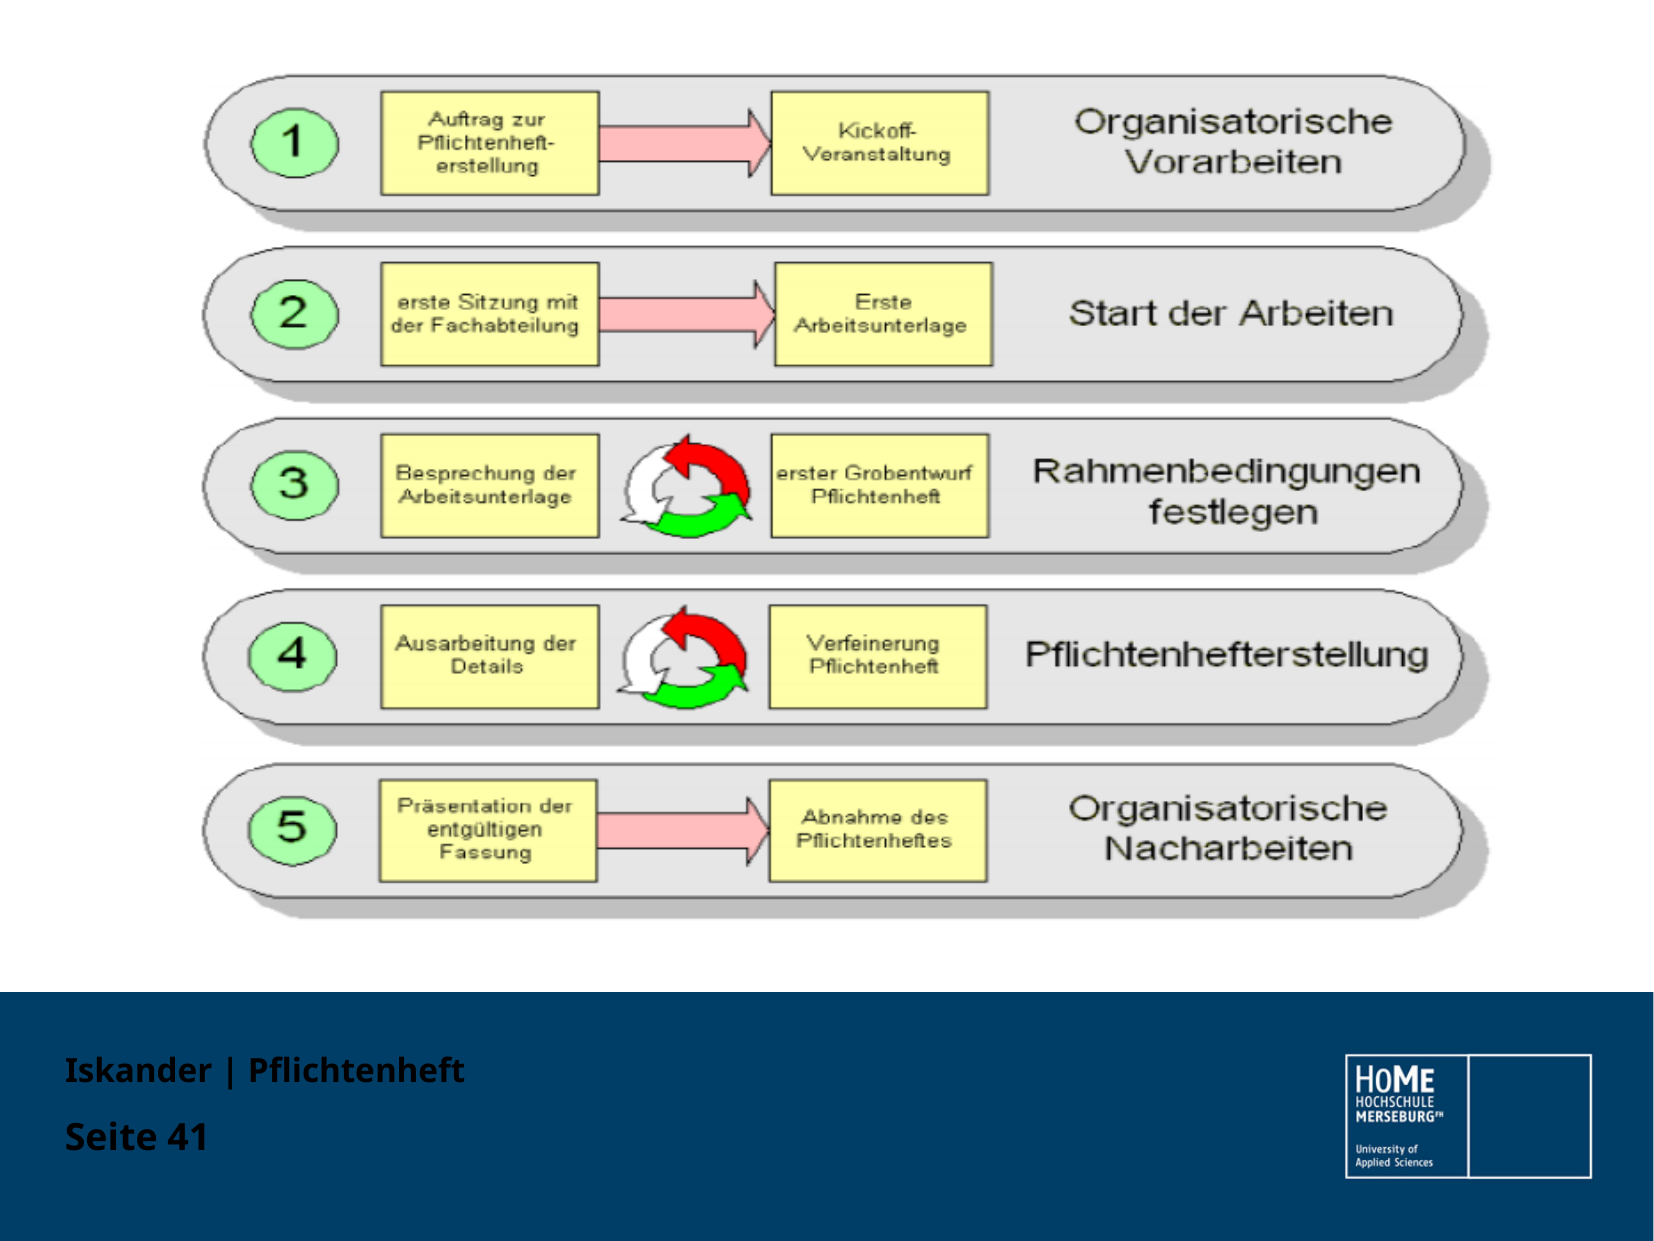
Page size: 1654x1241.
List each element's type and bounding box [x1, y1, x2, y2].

picture [0, 992, 1654, 1241]
picture [201, 65, 1498, 926]
